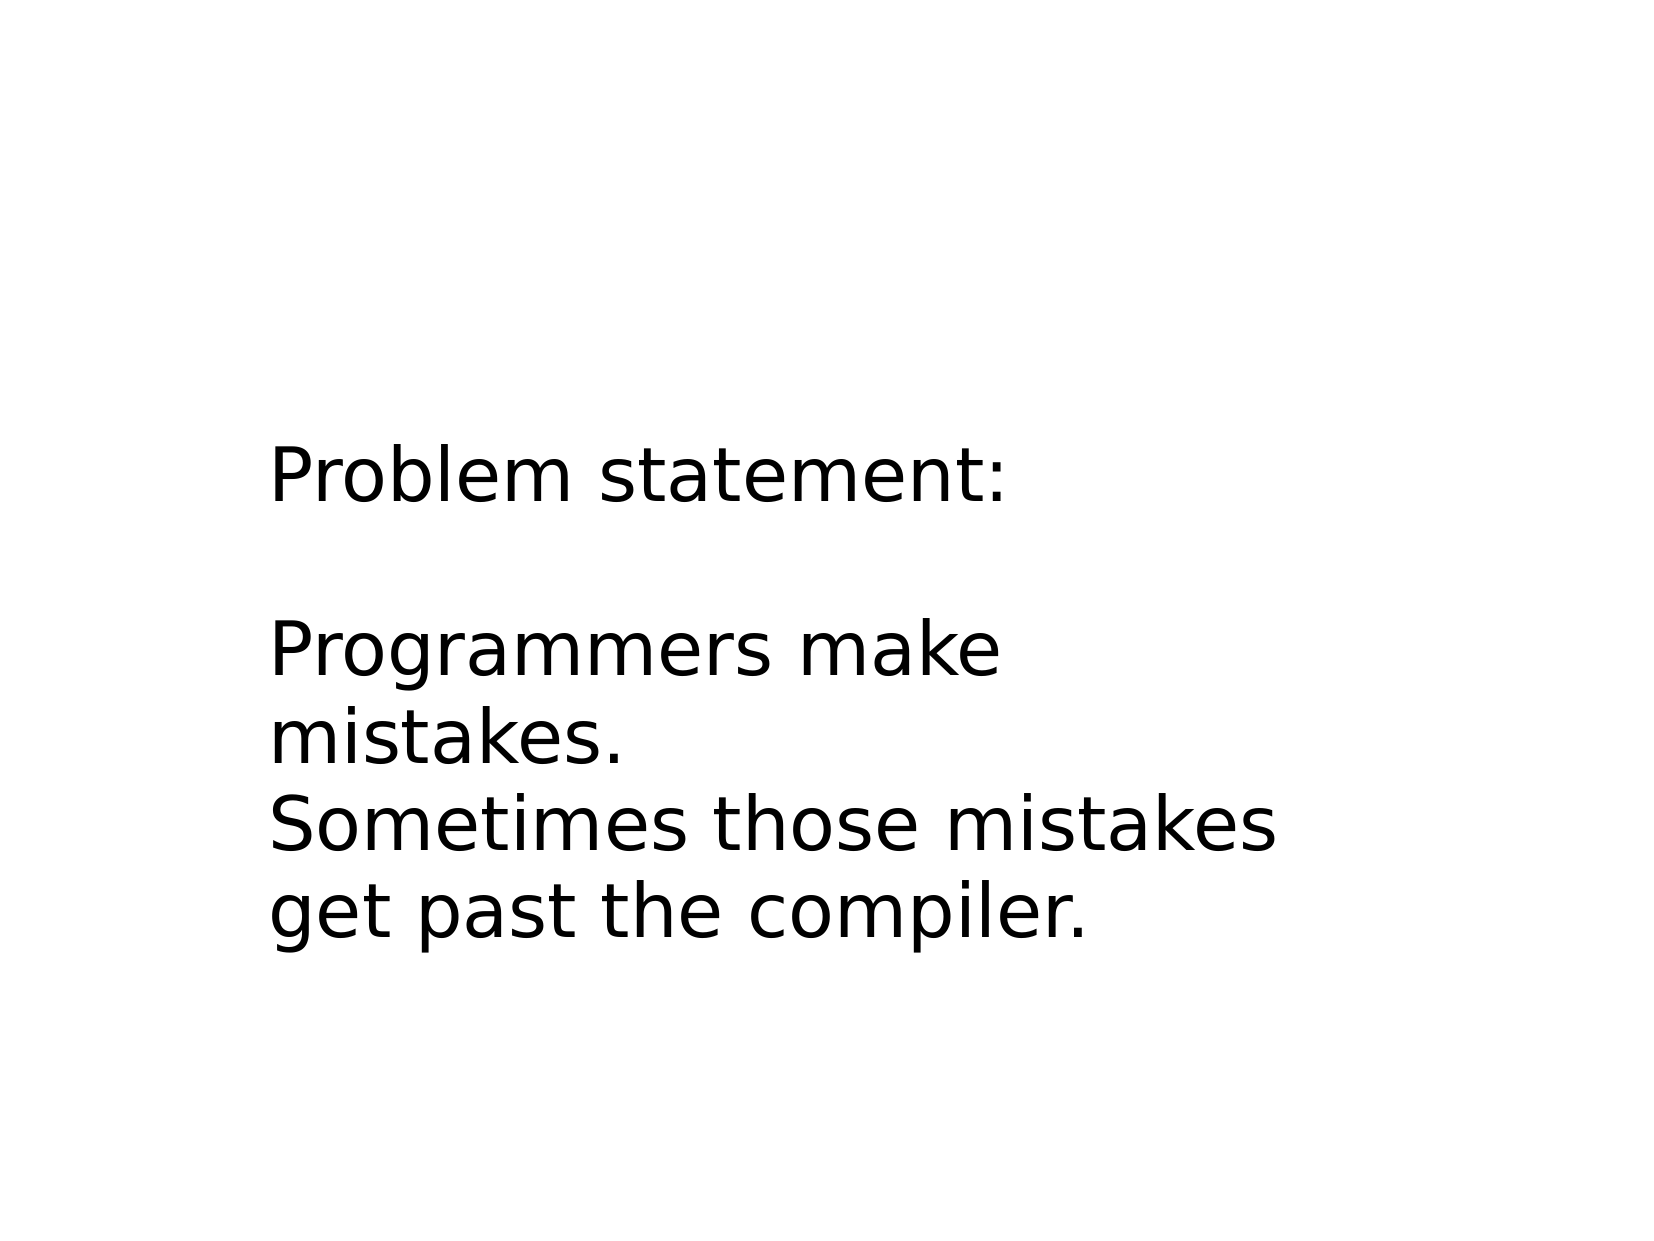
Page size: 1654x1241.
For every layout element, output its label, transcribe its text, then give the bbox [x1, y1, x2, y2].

text_box Problem statement: Programmers make mistakes. Sometimes those mistakes get past the compiler. [253, 424, 1400, 876]
